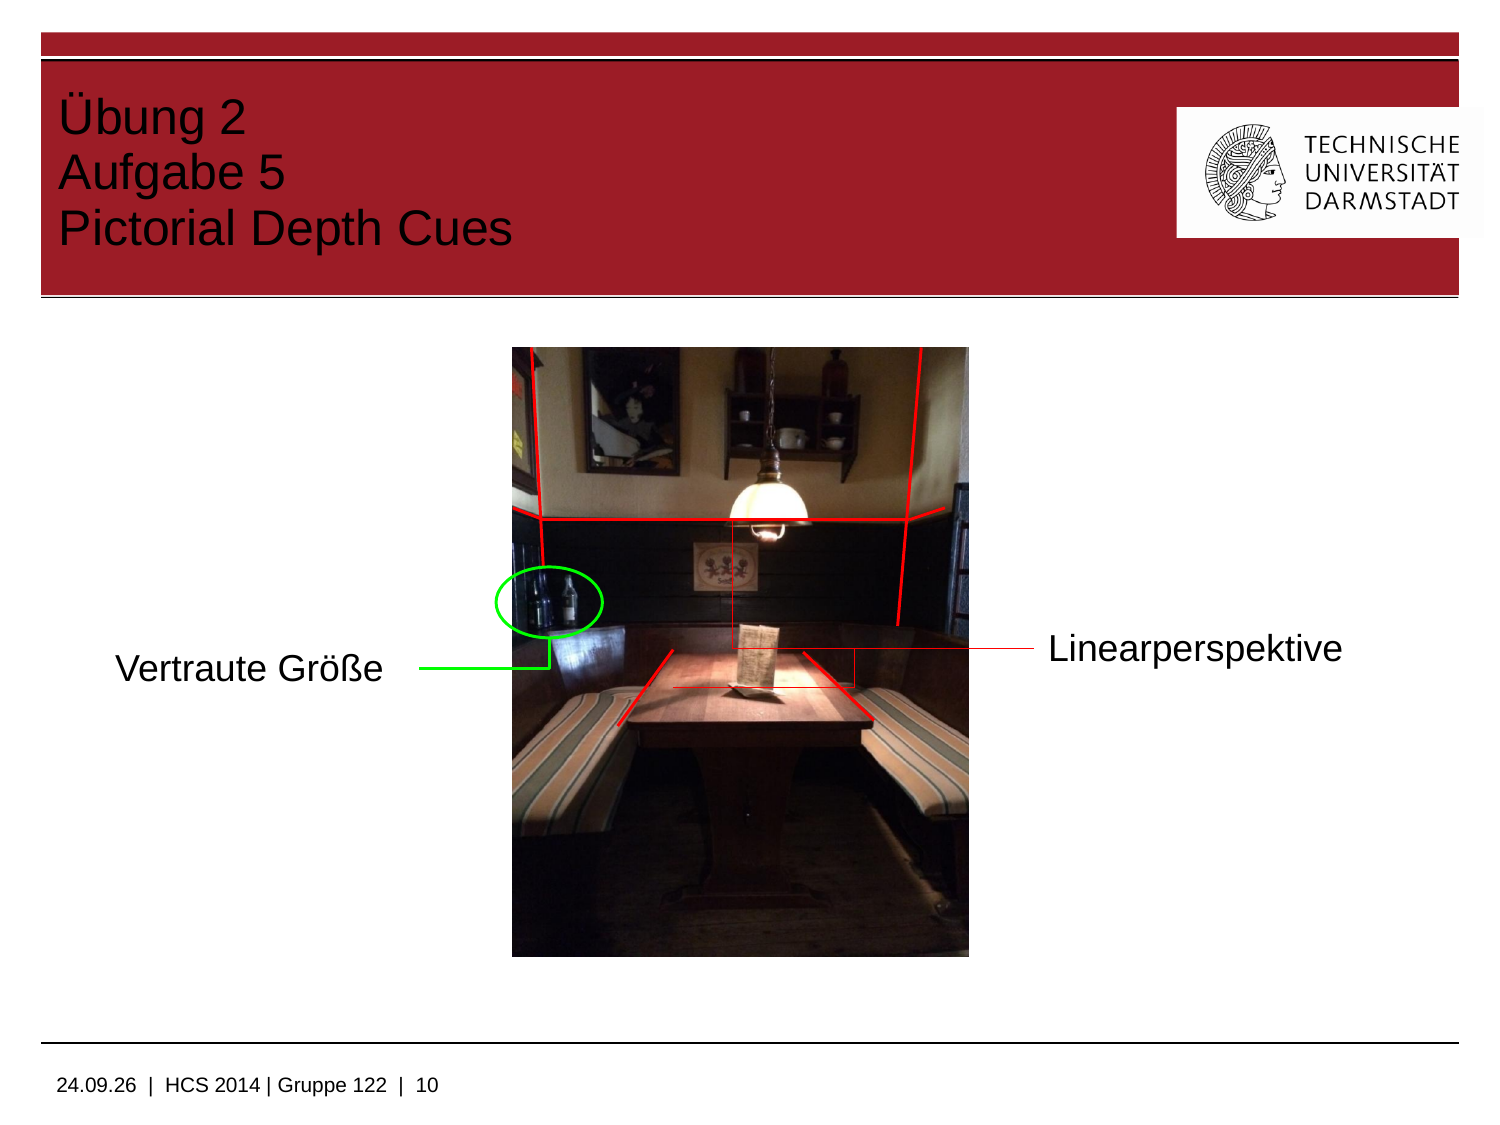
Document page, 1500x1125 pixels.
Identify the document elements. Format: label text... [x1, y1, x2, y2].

picture [534, 347, 919, 518]
picture [512, 510, 541, 574]
title Übung 2 Aufgabe 5 Pictorial Depth Cues [58, 88, 1149, 257]
picture [1176, 107, 1484, 238]
text_box Vertraute Größe [100, 639, 420, 697]
picture [733, 347, 969, 648]
picture [512, 569, 600, 636]
picture [512, 347, 539, 516]
picture [512, 521, 969, 957]
picture [512, 631, 548, 667]
text_box Linearperspektive [1033, 620, 1365, 677]
